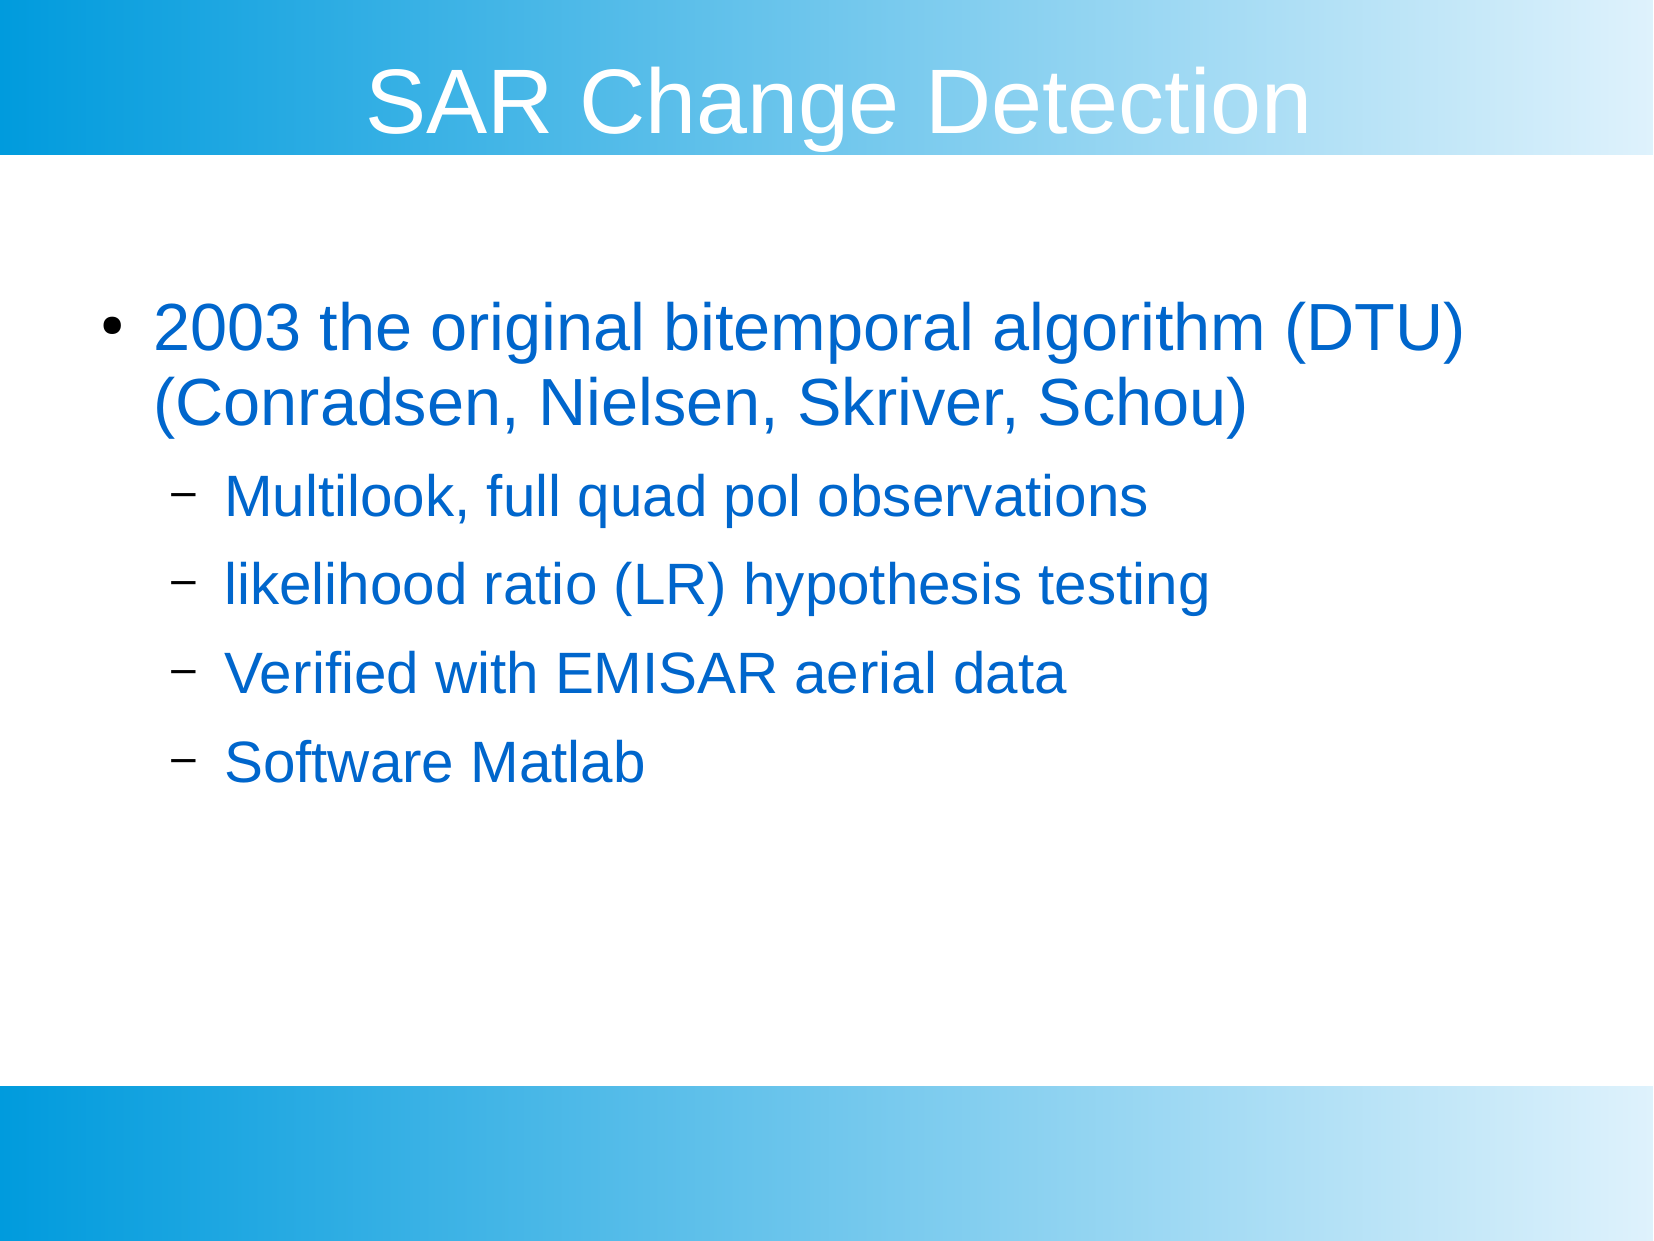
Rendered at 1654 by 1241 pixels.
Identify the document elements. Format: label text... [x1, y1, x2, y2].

list 2003 the original bitemporal algorithm (DTU) (Conradsen, Nielsen, Skriver, Schou) Multilook, full quad pol observations likelihood ratio (LR) hypothesis testing Verified with EMISAR aerial data Software Matlab [82, 290, 1571, 1010]
title SAR Change Detection [82, 49, 1571, 155]
